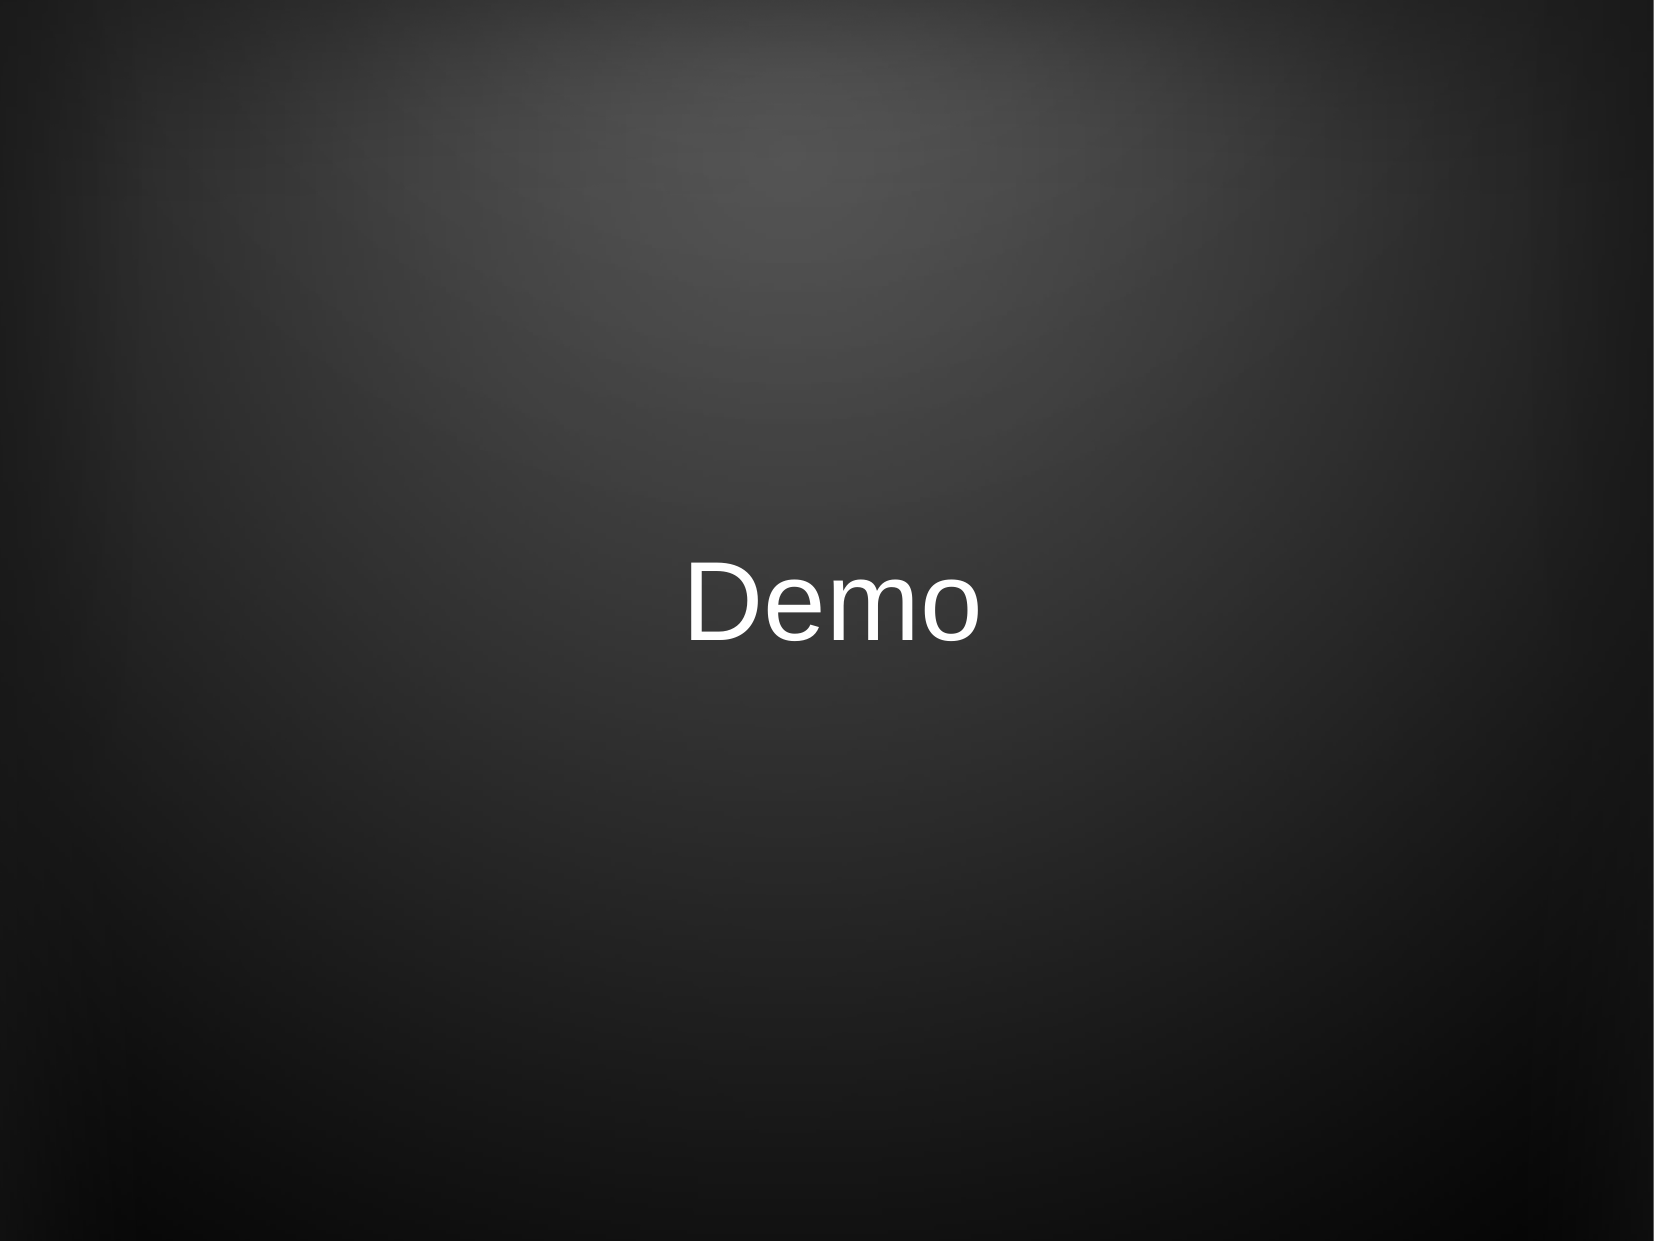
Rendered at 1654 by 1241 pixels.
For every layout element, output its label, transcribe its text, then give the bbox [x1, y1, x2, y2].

picture [0, 0, 1654, 1241]
text_box Demo [23, 531, 1642, 672]
